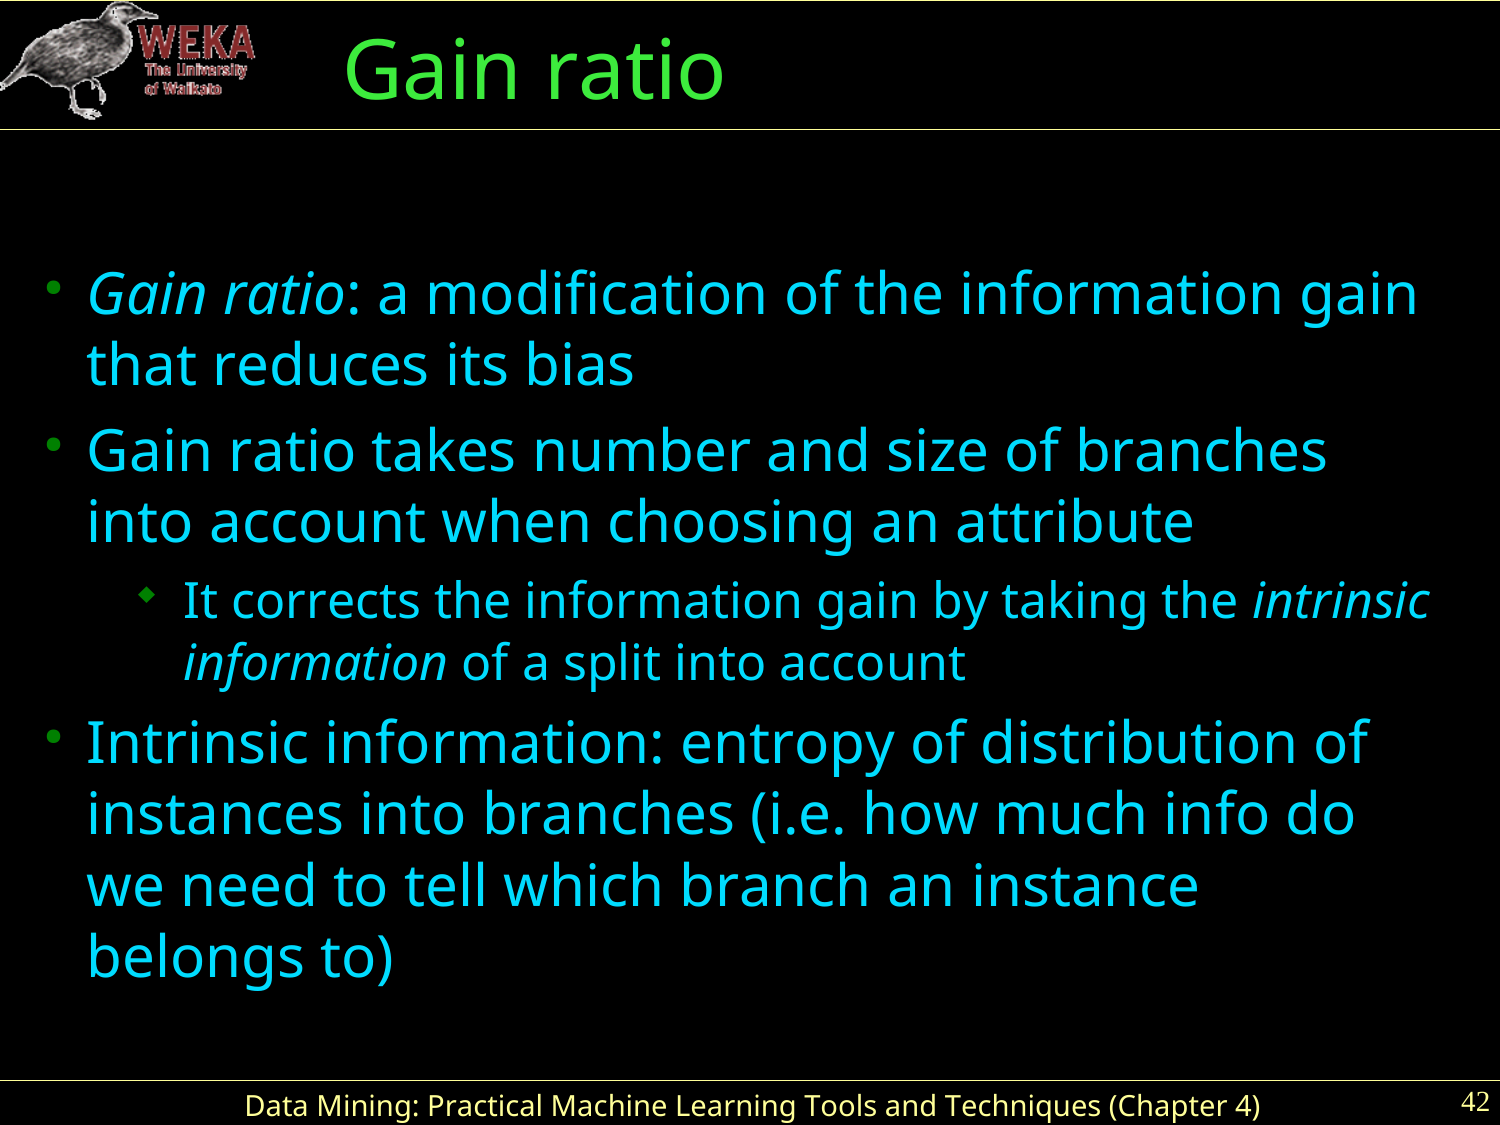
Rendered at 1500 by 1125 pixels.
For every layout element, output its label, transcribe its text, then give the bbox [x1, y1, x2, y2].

picture [0, 1, 266, 129]
text_box Gain ratio: a modification of the information gain that reduces its bias Gain ratio takes number and size of branches into account when choosing an attribute It corrects the information gain by taking the intrinsic information of a split into account Intrinsic information: entropy of distribution of instances into branches (i.e. how much info do we need to tell which branch an instance belongs to) [29, 249, 1447, 926]
title Gain ratio [327, 0, 1500, 148]
